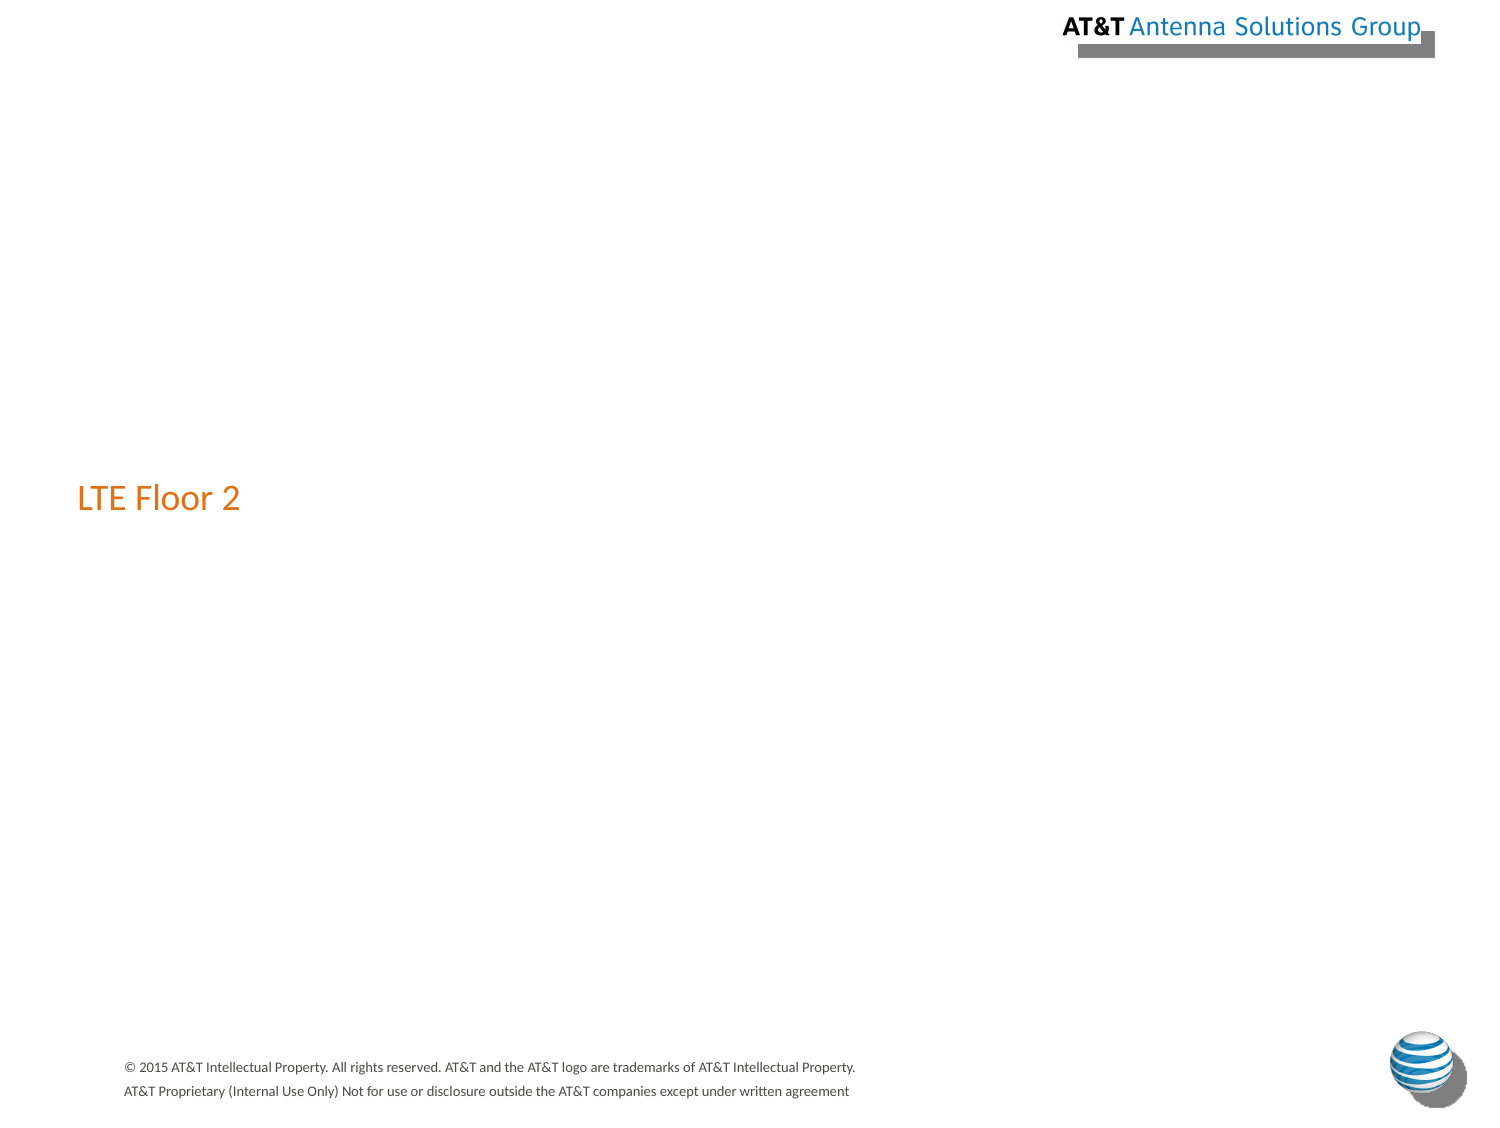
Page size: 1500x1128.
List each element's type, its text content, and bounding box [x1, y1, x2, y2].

text_box LTE Floor 2 [62, 468, 1500, 1128]
picture [1062, 15, 1421, 44]
